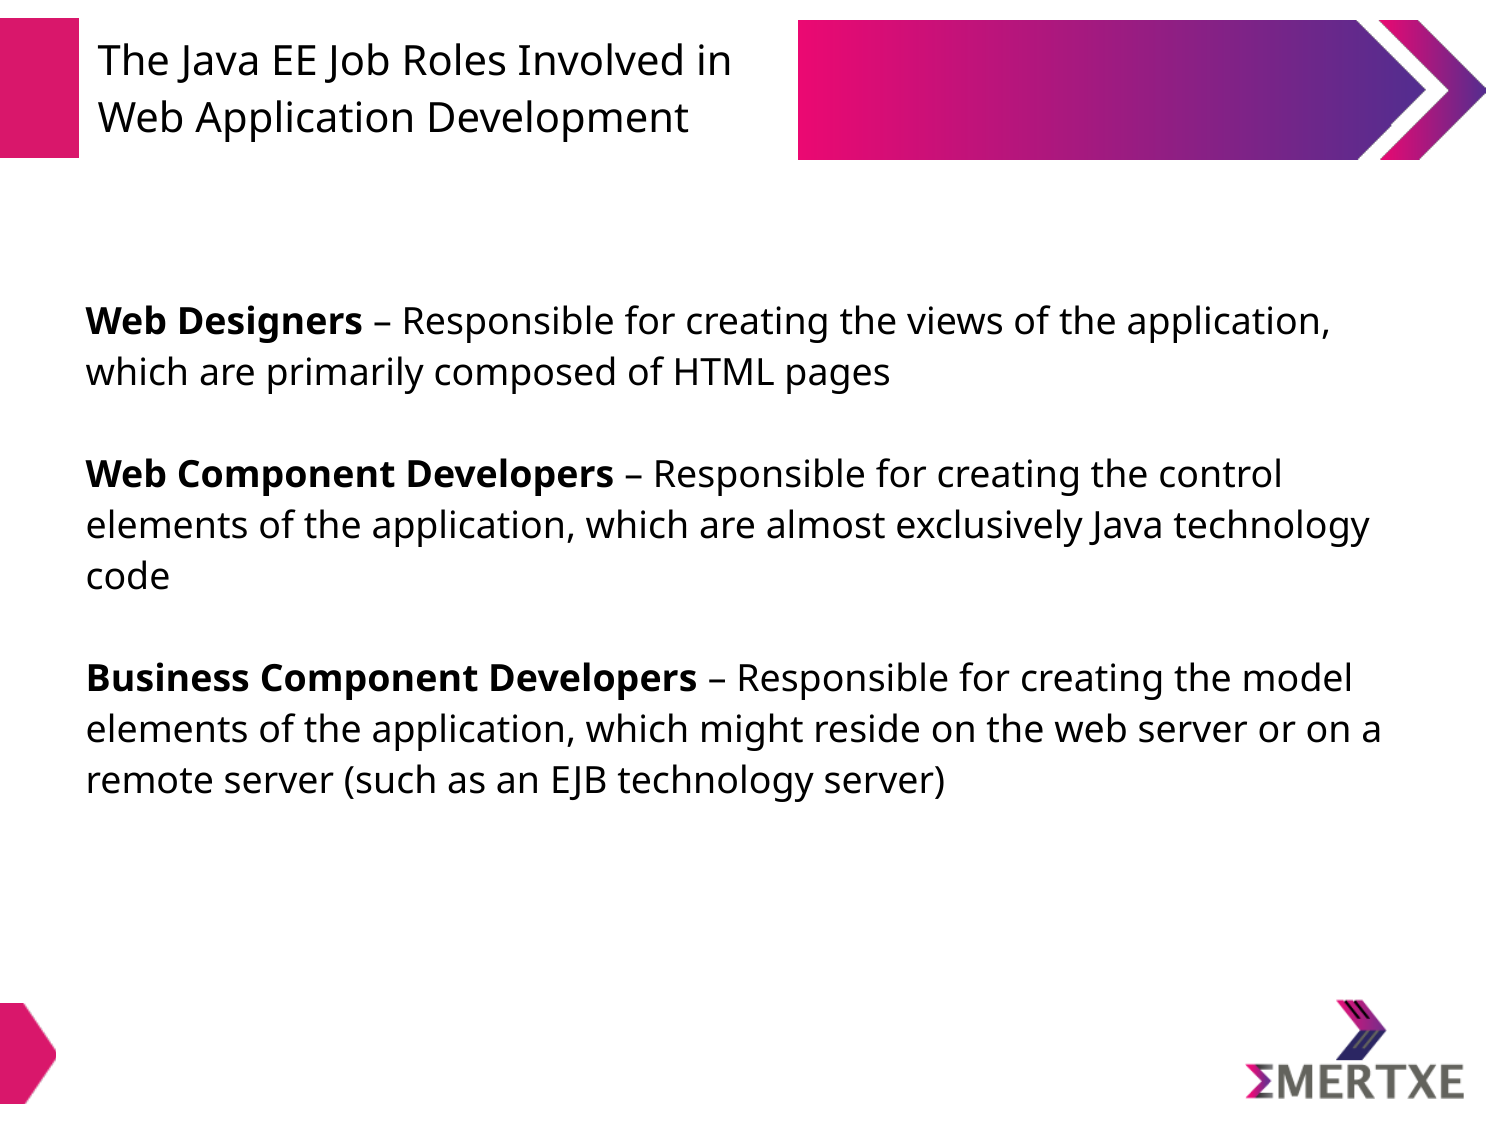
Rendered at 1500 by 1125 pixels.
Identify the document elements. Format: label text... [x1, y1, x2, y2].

picture [1245, 996, 1465, 1099]
picture [798, 20, 1486, 160]
text_box Web Designers – Responsible for creating the views of the application, which are primarily composed of HTML pages Web Component Developers – Responsible for creating the control elements of the application, which are almost exclusively Java technology code Business Component Developers – Responsible for creating the model elements of the application, which might reside on the web server or on a remote server (such as an EJB technology server) [70, 236, 1406, 737]
text_box The Java EE Job Roles Involved in Web Application Development [82, 23, 756, 186]
